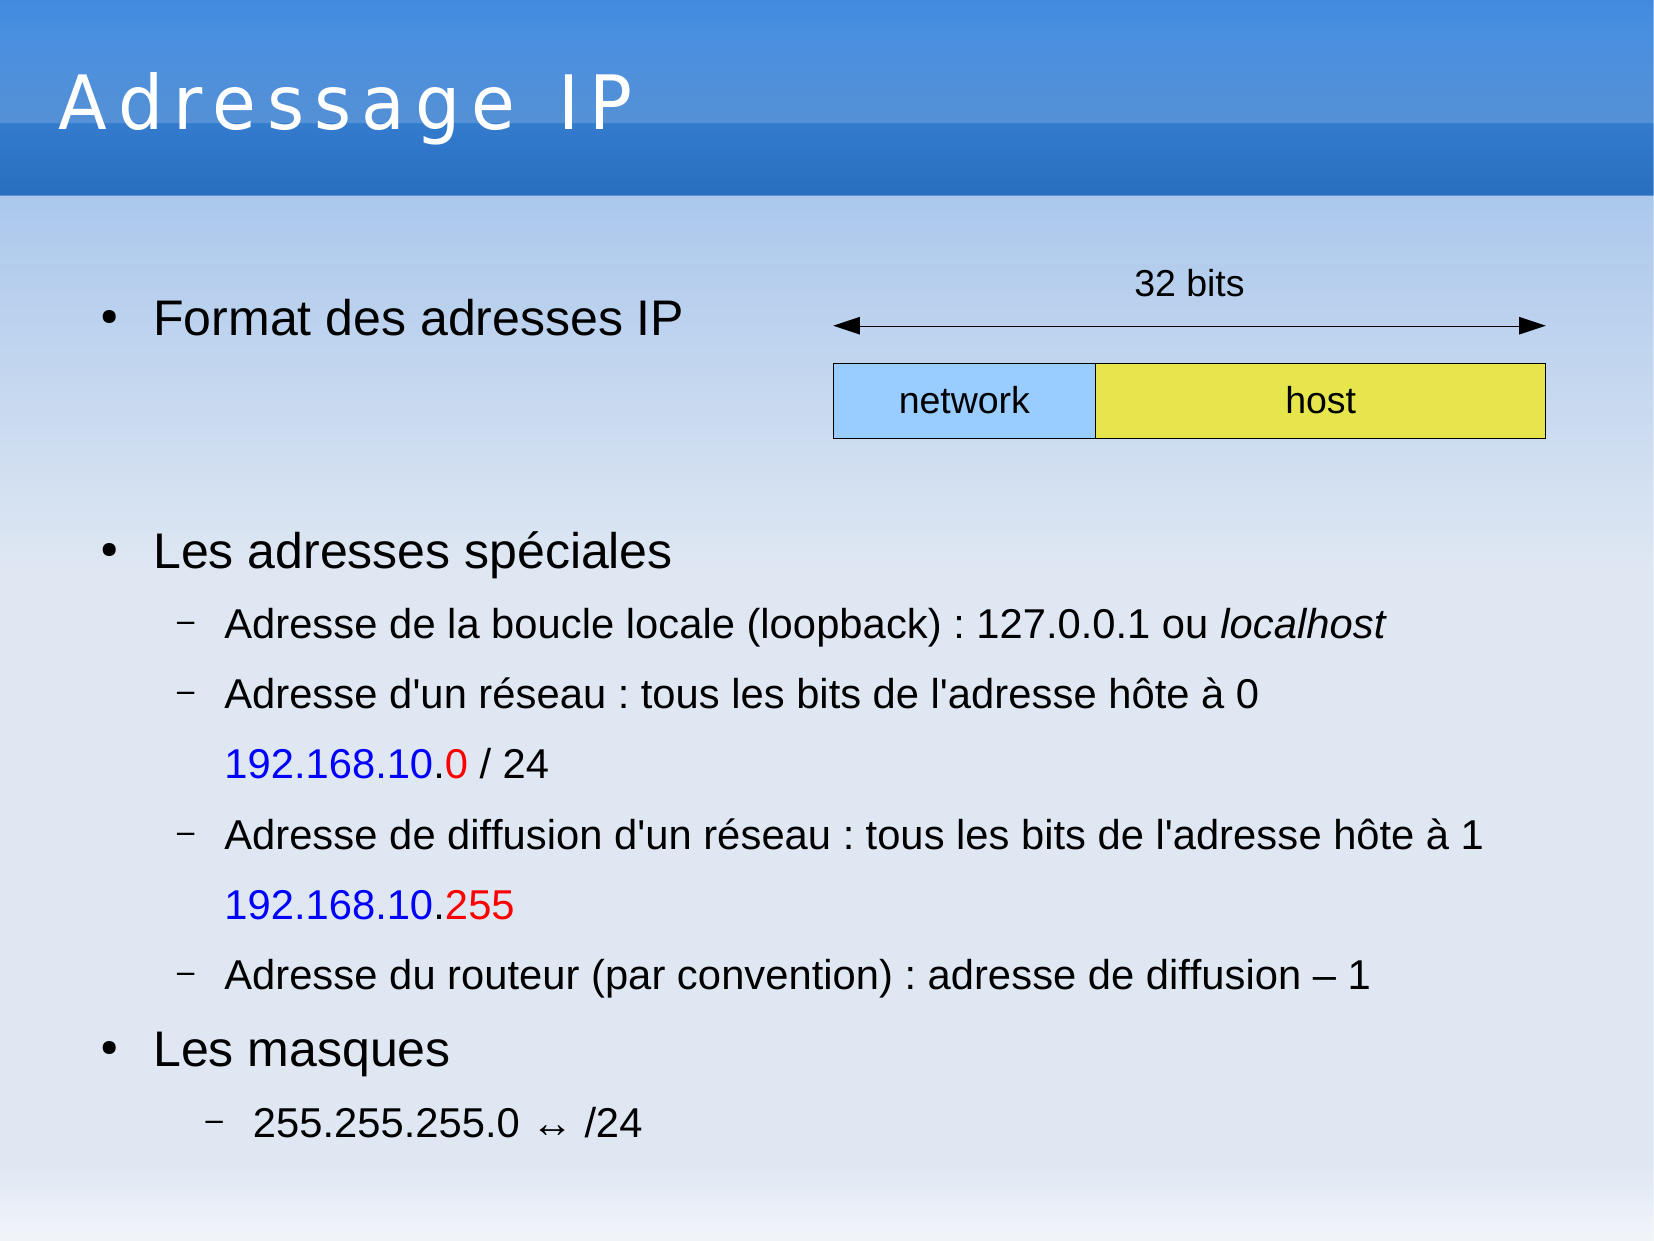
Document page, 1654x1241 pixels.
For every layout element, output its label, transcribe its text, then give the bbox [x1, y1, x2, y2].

picture [0, 0, 1654, 1241]
title Adressage IP [59, 29, 1270, 178]
text_box network [833, 363, 1095, 439]
text_box host [1095, 363, 1546, 439]
list Format des adresses IP Les adresses spéciales Adresse de la boucle locale (loopback) : 127.0.0.1 ou localhost Adresse d'un réseau : tous les bits de l'adresse hôte à 0 192.168.10.0 / 24 Adresse de diffusion d'un réseau : tous les bits de l'adresse hôte à 1 192.168.10.255 Adresse du routeur (par convention) : adresse de diffusion – 1 Les masques 255.255.255.0 ↔ /24 [82, 290, 1571, 1153]
